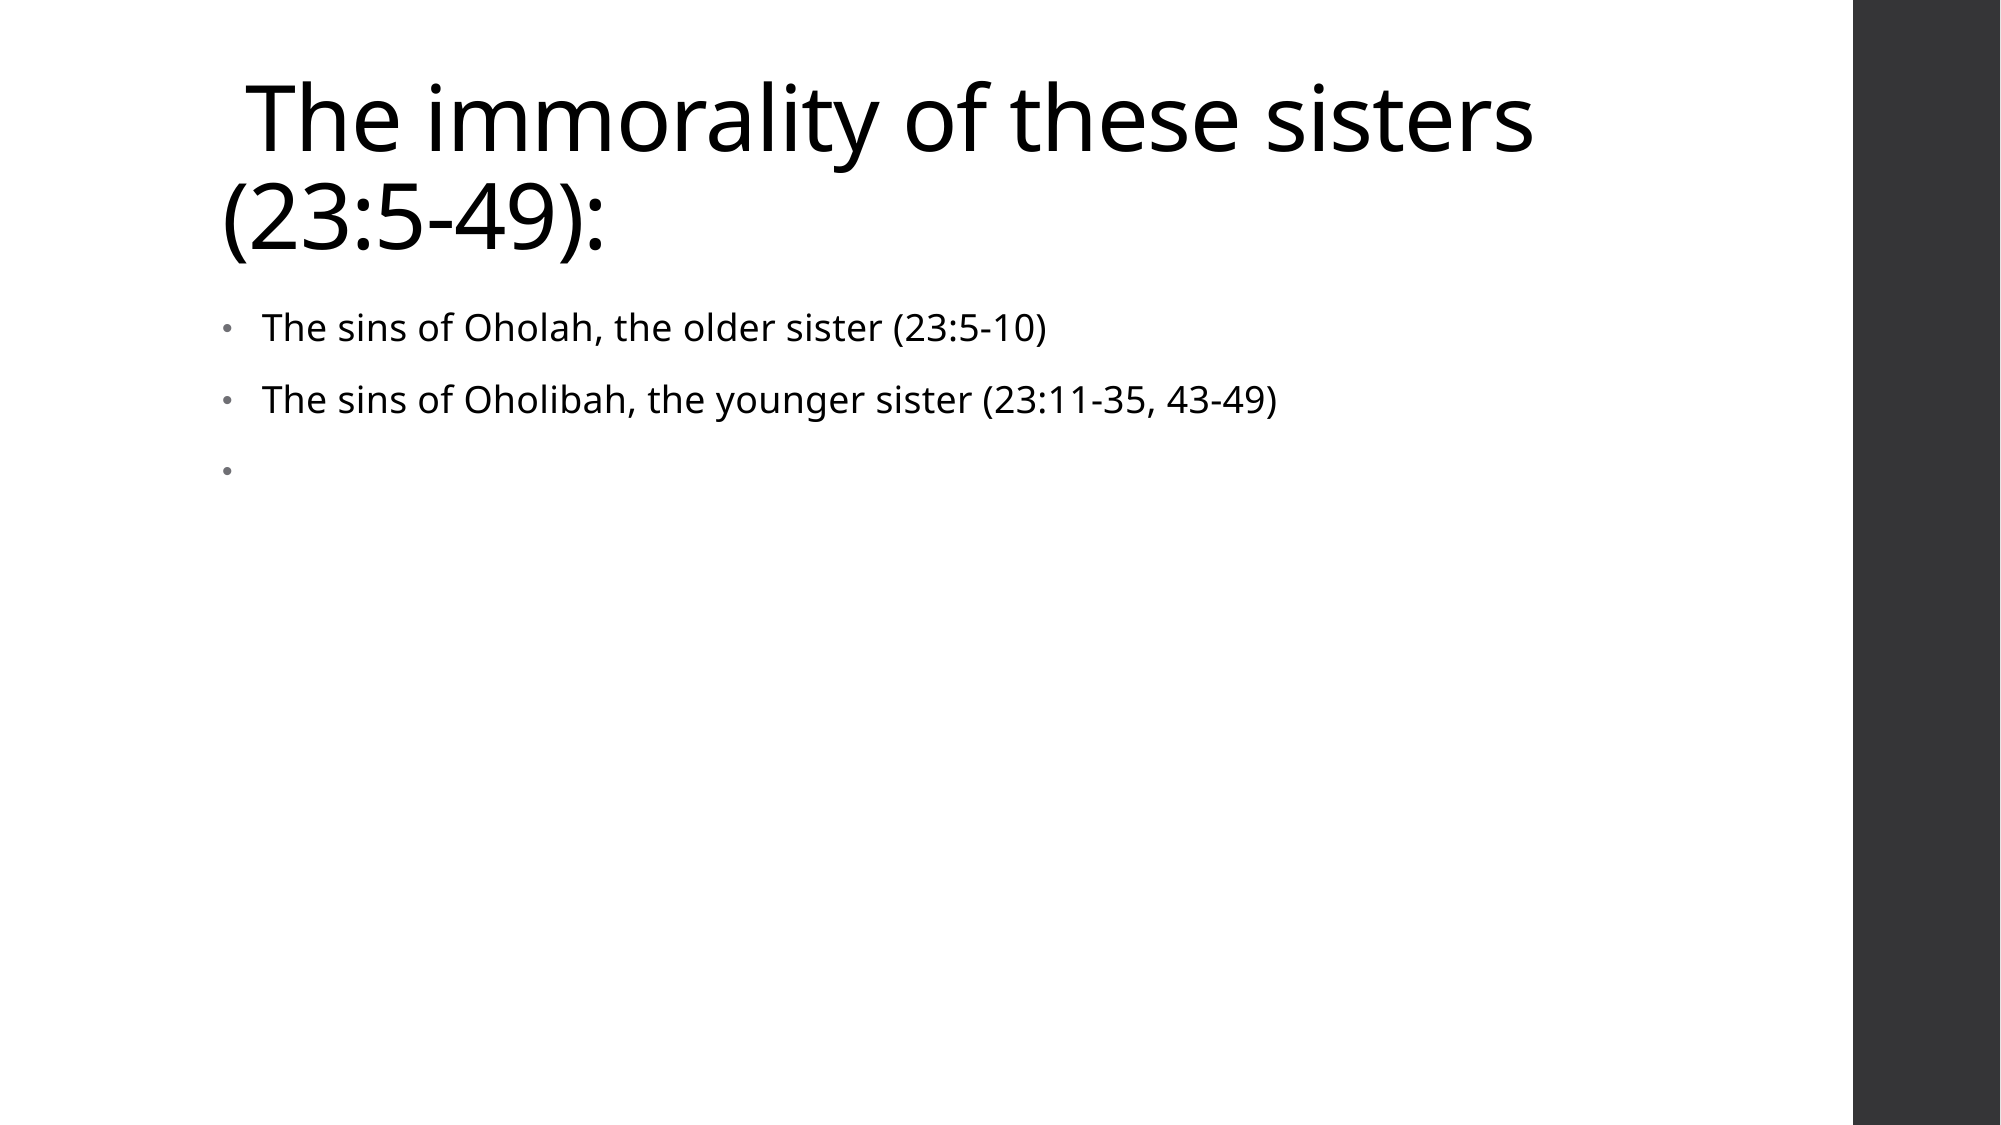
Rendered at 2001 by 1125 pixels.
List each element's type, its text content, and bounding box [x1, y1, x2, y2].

list The sins of Oholah, the older sister (23:5-10) The sins of Oholibah, the younger sister (23:11-35, 43-49) [206, 299, 1617, 1014]
title The immorality of these sisters (23:5-49): [206, 60, 1797, 278]
